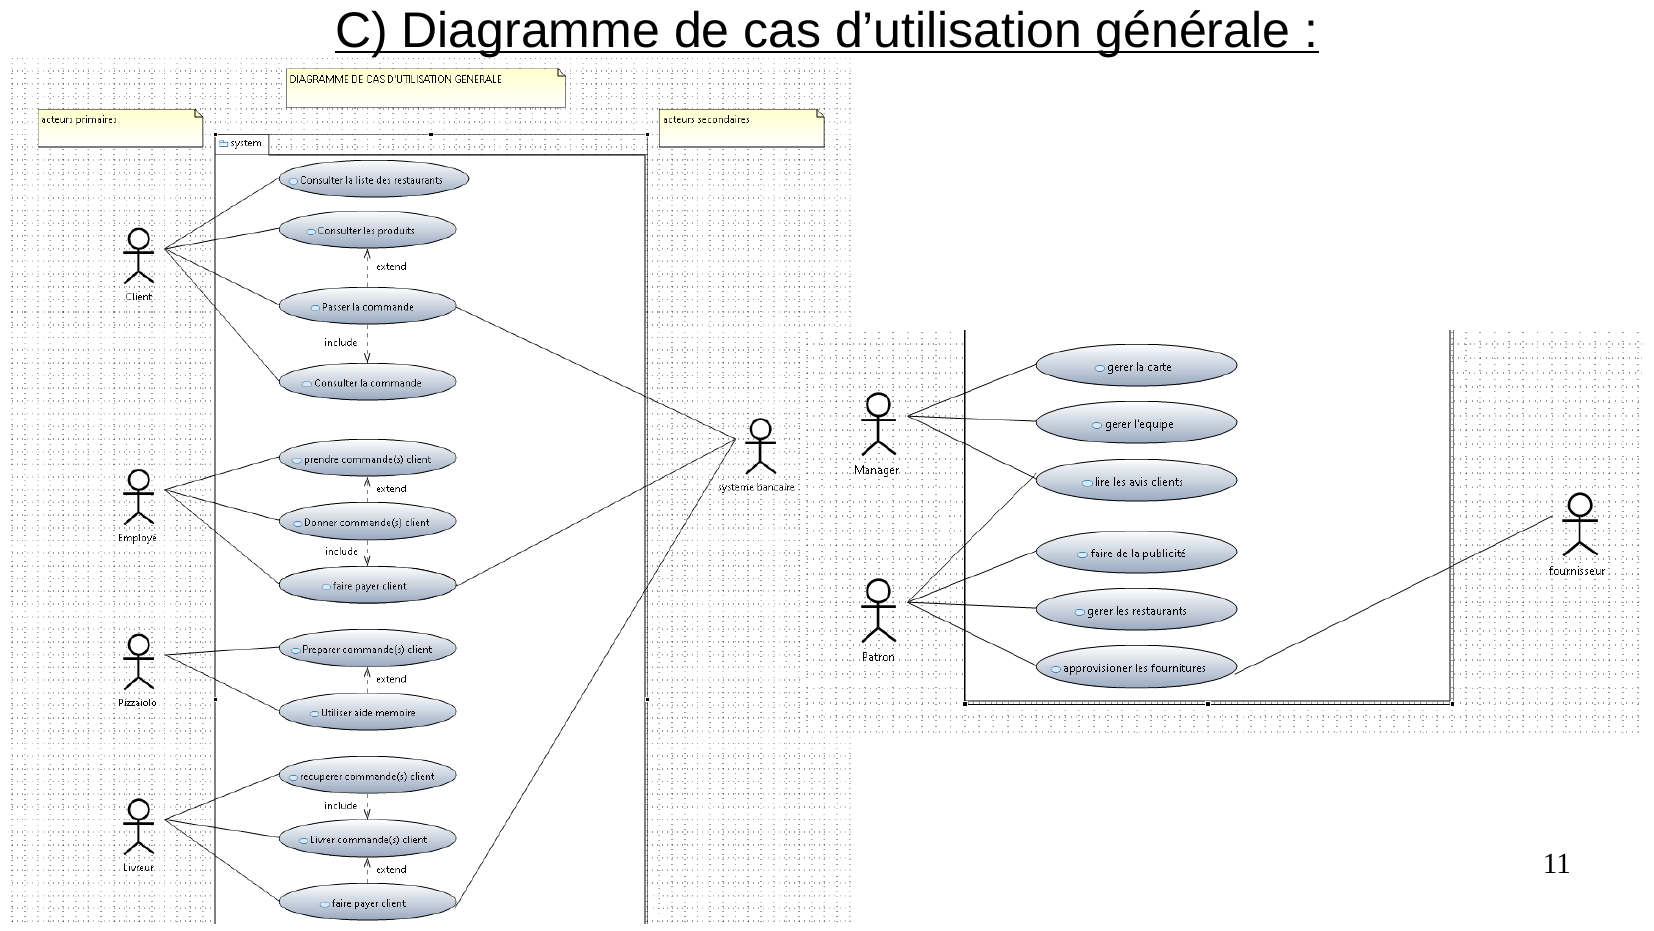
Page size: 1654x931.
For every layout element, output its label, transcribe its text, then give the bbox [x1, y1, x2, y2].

picture [11, 58, 1642, 924]
title C) Diagramme de cas d’utilisation générale : [82, 0, 1571, 109]
